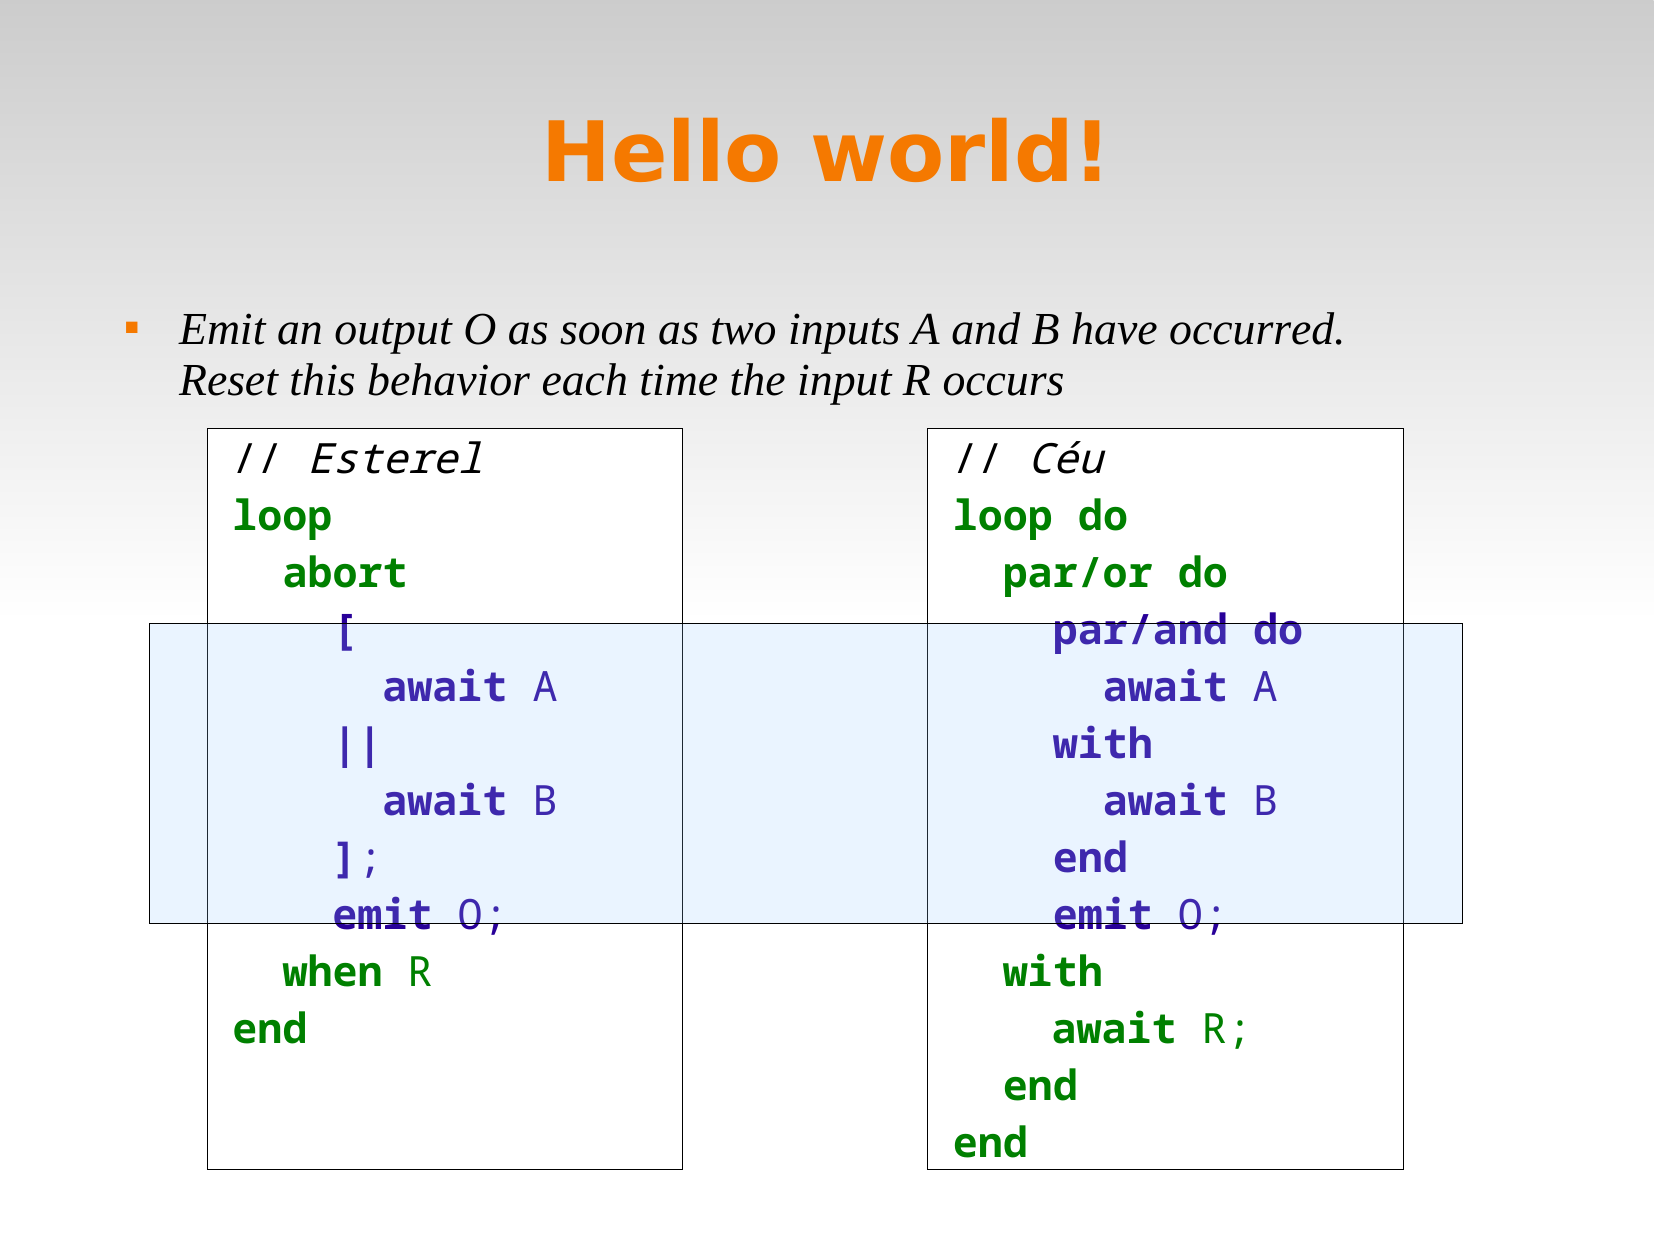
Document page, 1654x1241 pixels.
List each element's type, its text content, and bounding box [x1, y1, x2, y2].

text_box // Céu loop do par/or do par/and do await A with await B end emit O; with await R; end end [927, 924, 1404, 1122]
text_box // Esterel loop abort [ await A || await B ]; emit O; when R end [207, 924, 683, 1122]
text_box // Esterel loop abort [ await A || await B ]; emit O; when R end [207, 476, 683, 623]
text_box // Céu loop do par/or do par/and do await A with await B end emit O; with await R; end end [927, 476, 1404, 623]
title Hello world! [82, 49, 1571, 257]
list Emit an output O as soon as two inputs A and B have occurred. Reset this behavior each time the input R occurs [37, 303, 1388, 451]
text_box [149, 623, 1463, 924]
